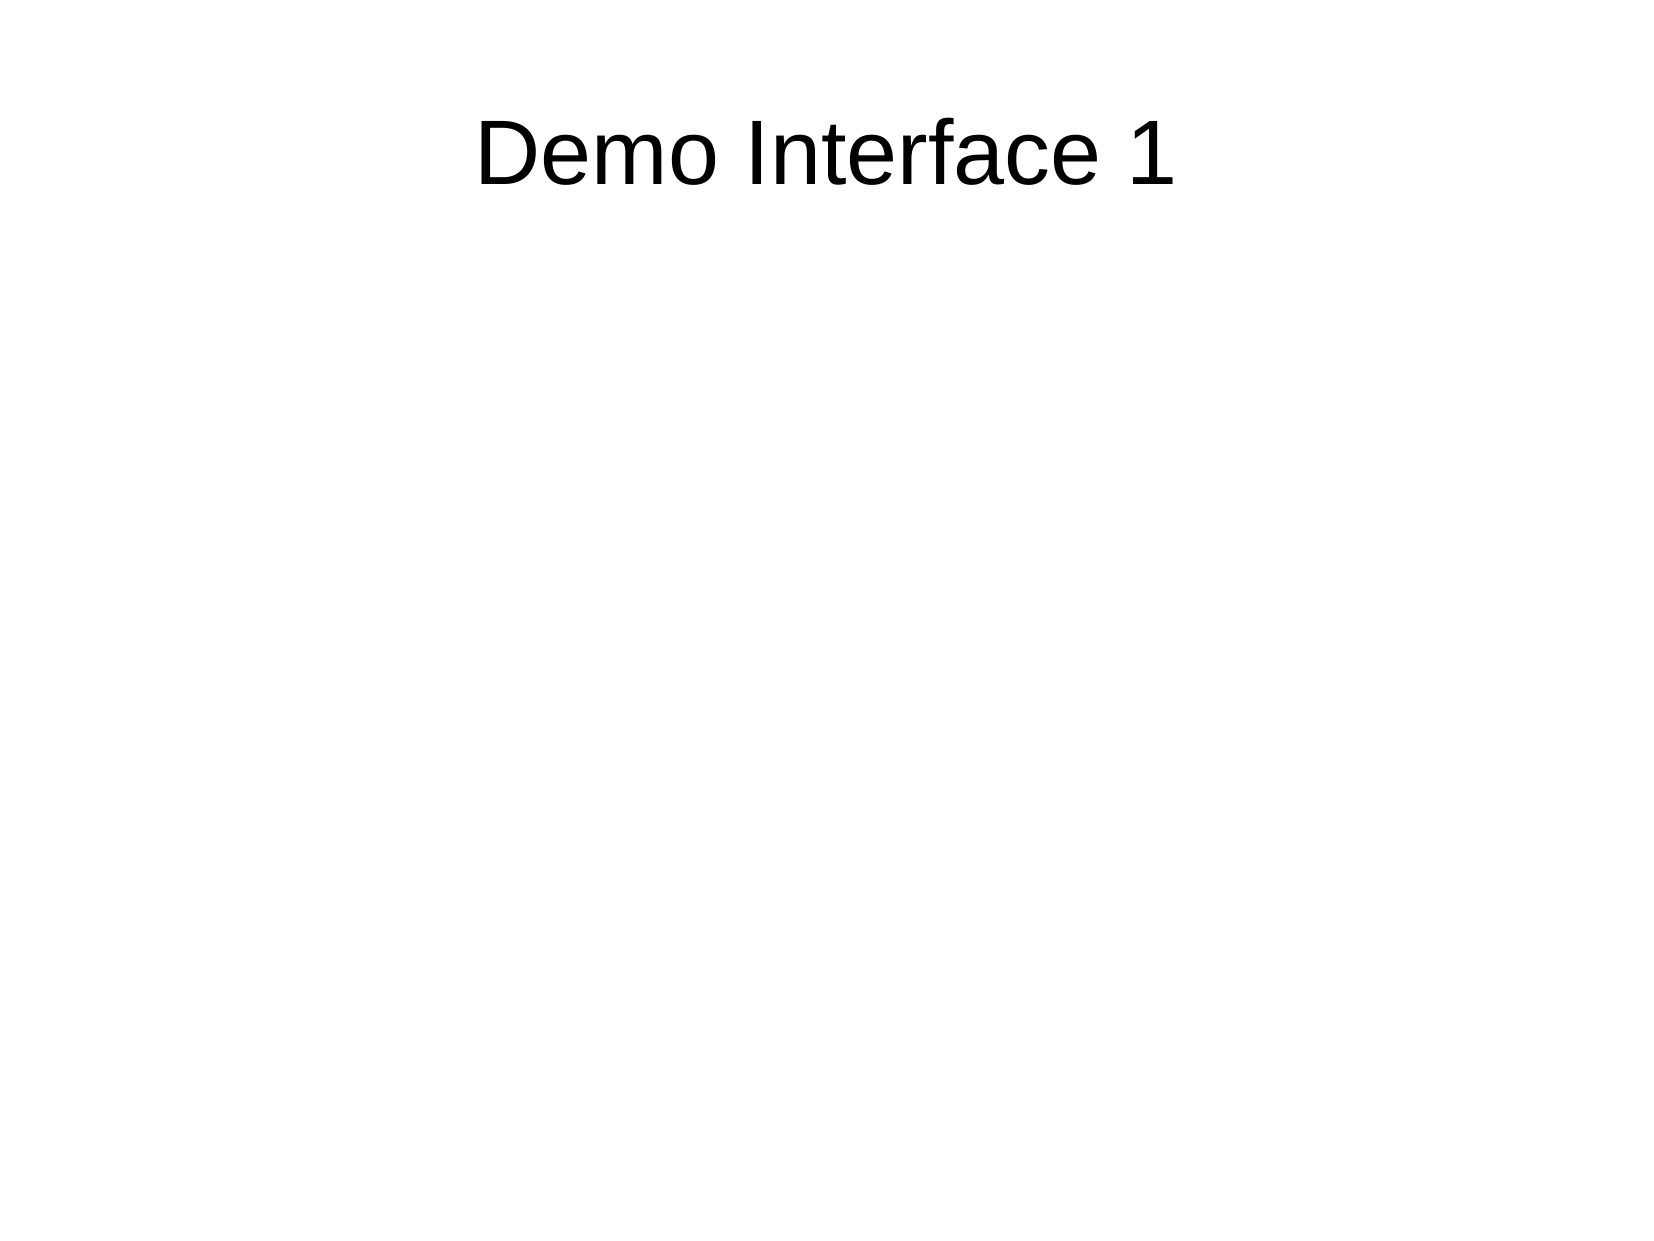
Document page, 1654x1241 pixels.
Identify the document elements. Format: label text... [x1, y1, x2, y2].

title Demo Interface 1 [82, 49, 1571, 257]
